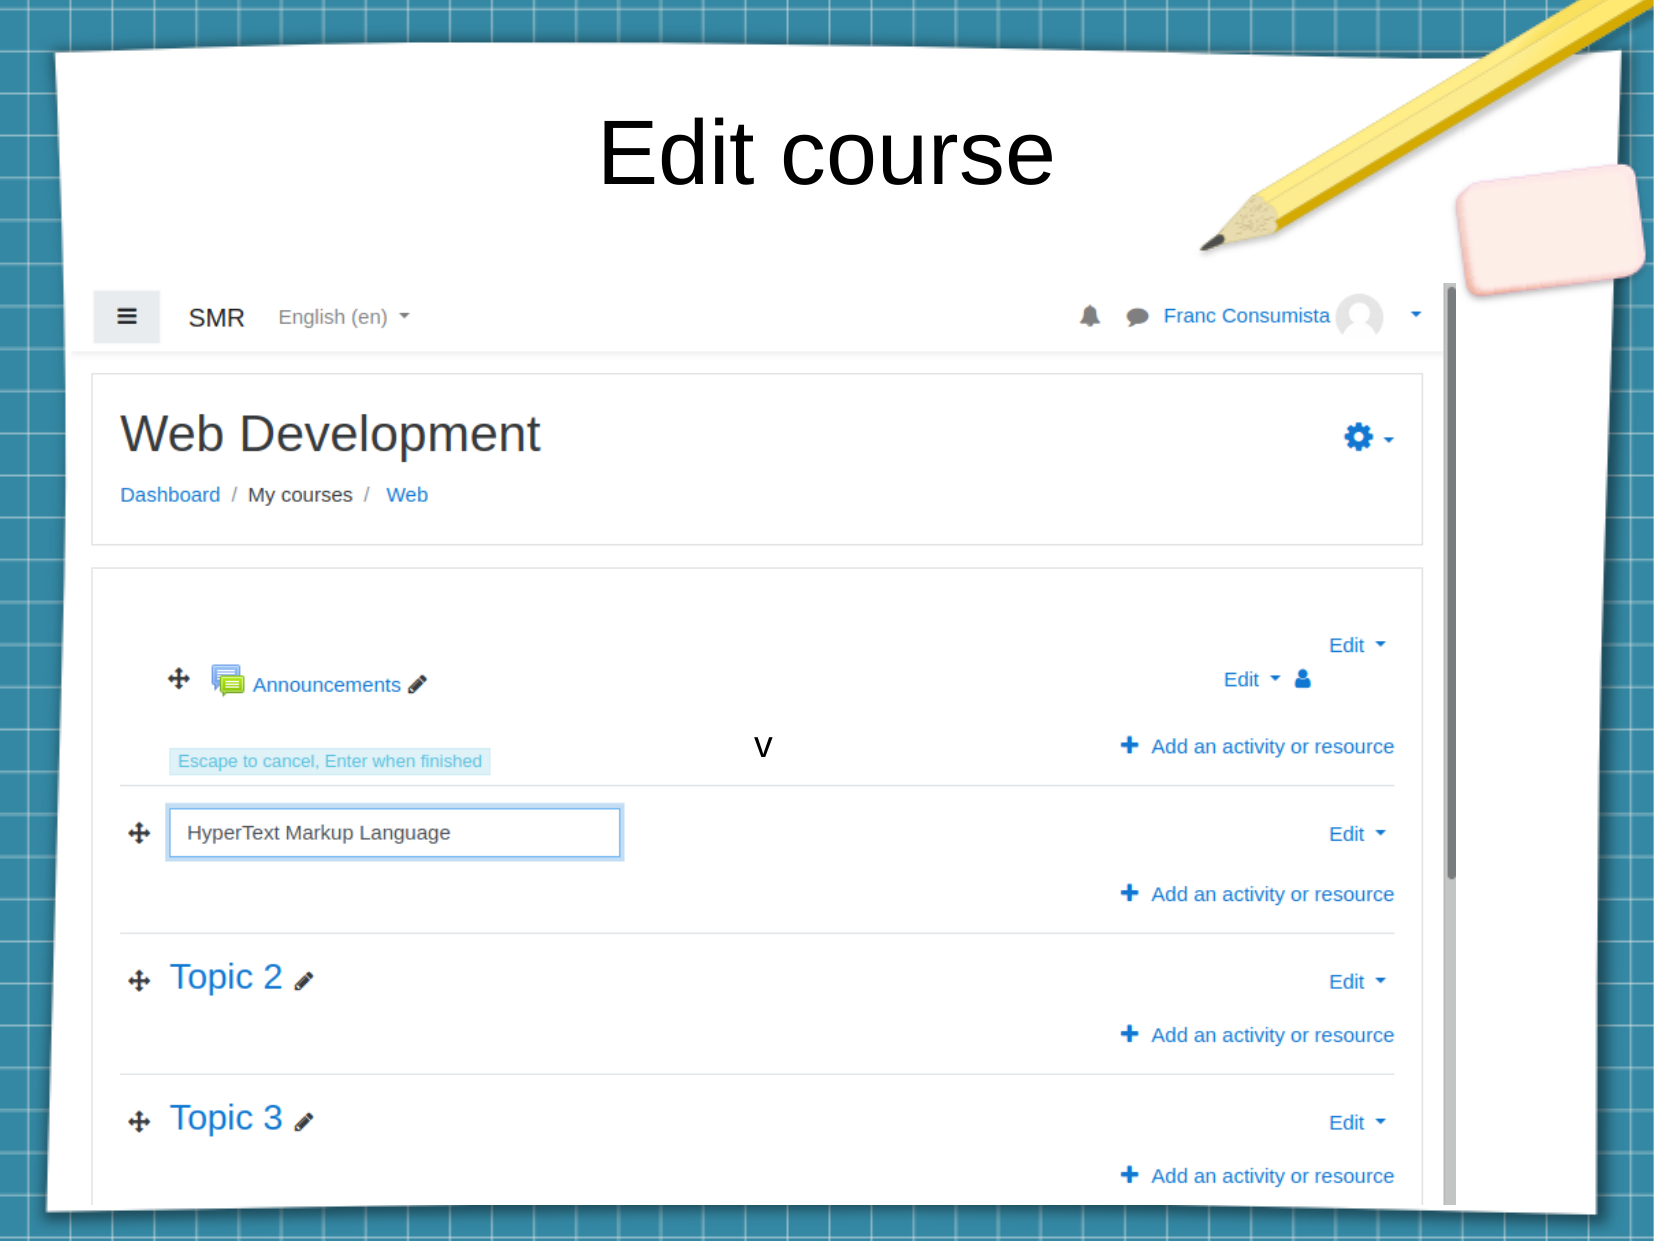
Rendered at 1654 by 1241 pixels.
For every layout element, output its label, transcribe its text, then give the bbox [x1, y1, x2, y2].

picture [0, 0, 1654, 1241]
title Edit course [82, 49, 1572, 257]
